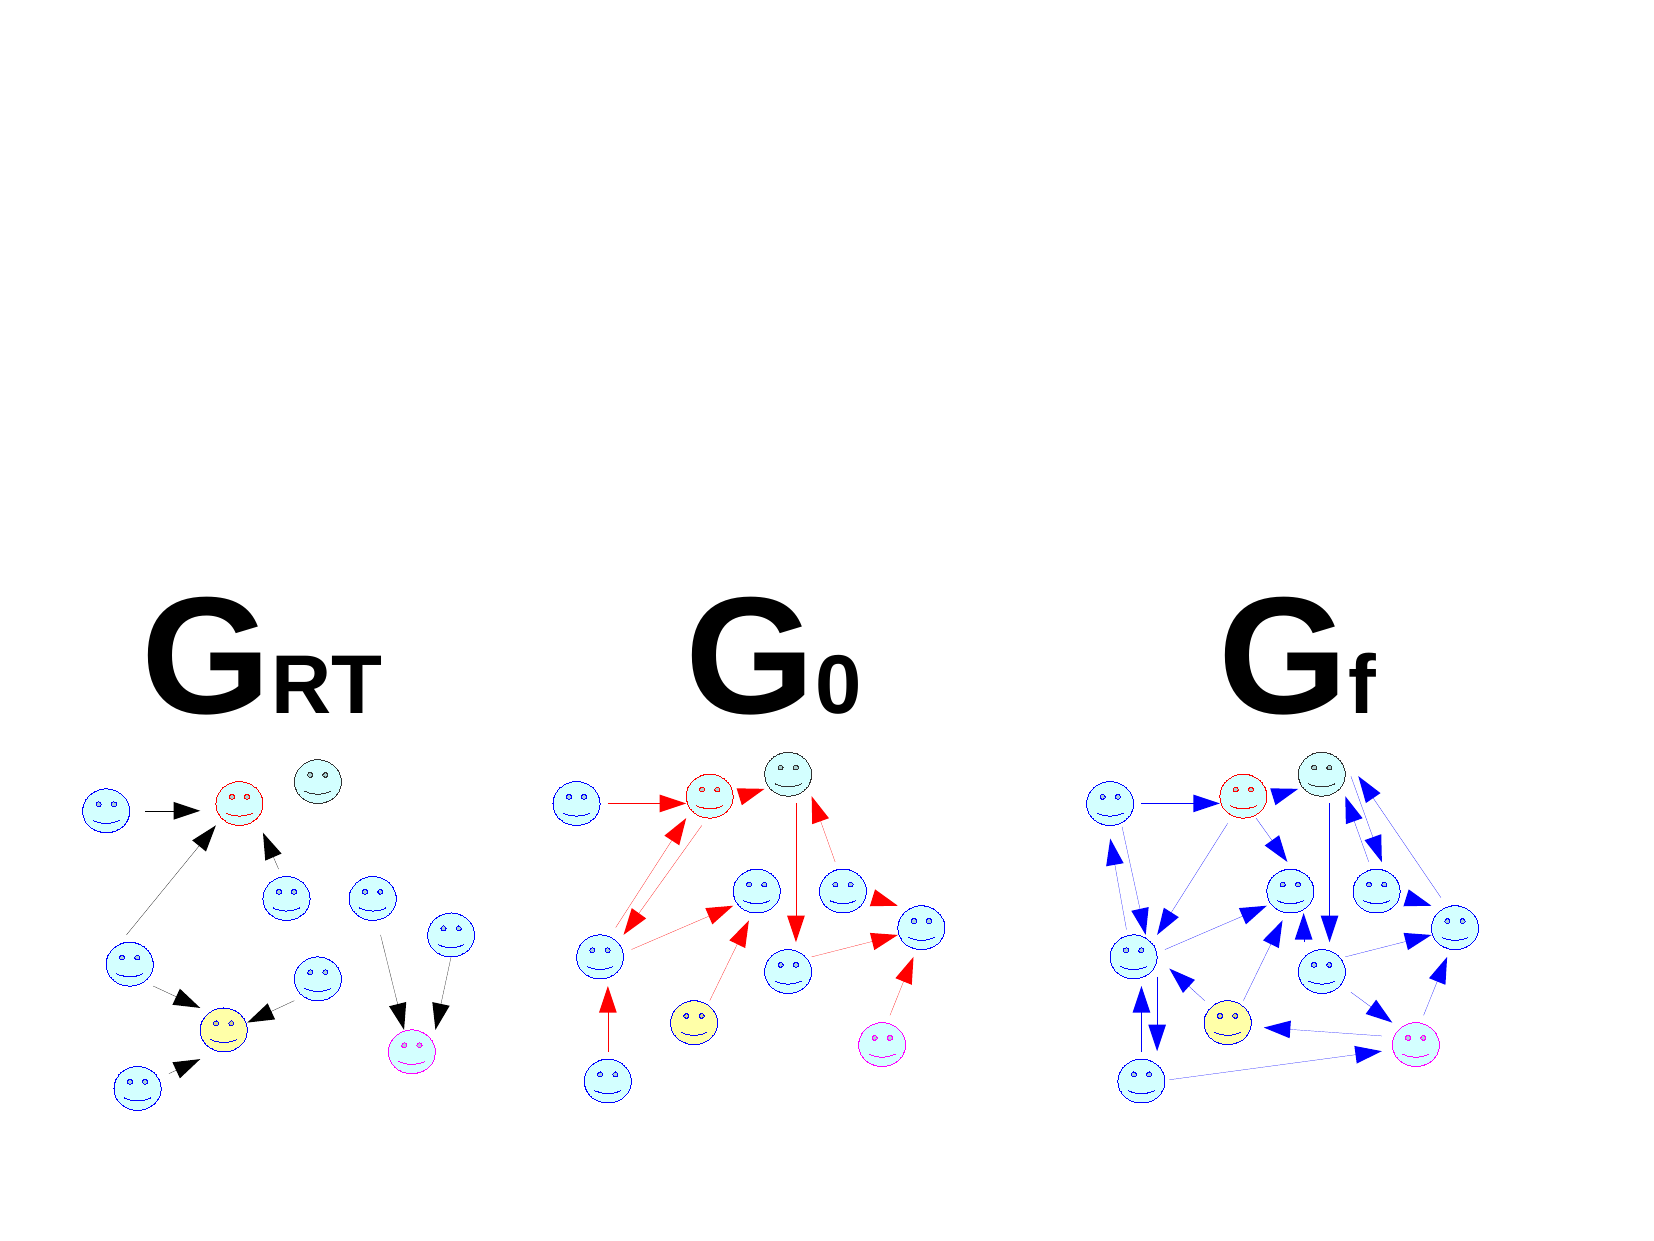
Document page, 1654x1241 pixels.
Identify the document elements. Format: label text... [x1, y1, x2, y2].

text_box [82, 788, 130, 833]
text_box [764, 757, 812, 797]
text_box GRT [127, 555, 426, 757]
text_box [576, 934, 624, 979]
text_box [388, 1029, 436, 1074]
text_box [686, 774, 734, 819]
text_box [1117, 1059, 1165, 1103]
text_box [1431, 905, 1479, 950]
text_box [1353, 869, 1401, 913]
text_box Gf [1204, 555, 1444, 757]
text_box [764, 949, 812, 994]
text_box [897, 905, 945, 950]
text_box [1298, 757, 1346, 797]
text_box [858, 1022, 906, 1067]
text_box [1219, 774, 1267, 819]
text_box [427, 912, 475, 957]
text_box [1392, 1022, 1440, 1067]
text_box [1298, 949, 1346, 994]
text_box [294, 759, 342, 804]
text_box [106, 942, 154, 987]
text_box [584, 1059, 632, 1103]
text_box [113, 1066, 162, 1111]
text_box [733, 869, 781, 913]
text_box [819, 869, 867, 913]
text_box [349, 876, 397, 921]
text_box [200, 1007, 248, 1052]
text_box G0 [670, 555, 910, 757]
text_box [215, 781, 263, 826]
text_box [294, 956, 342, 1001]
text_box [552, 781, 601, 826]
text_box [1266, 869, 1314, 913]
text_box [1086, 781, 1134, 826]
text_box [670, 1000, 718, 1045]
text_box [1110, 934, 1158, 979]
text_box [1204, 1000, 1252, 1045]
text_box [262, 876, 311, 921]
